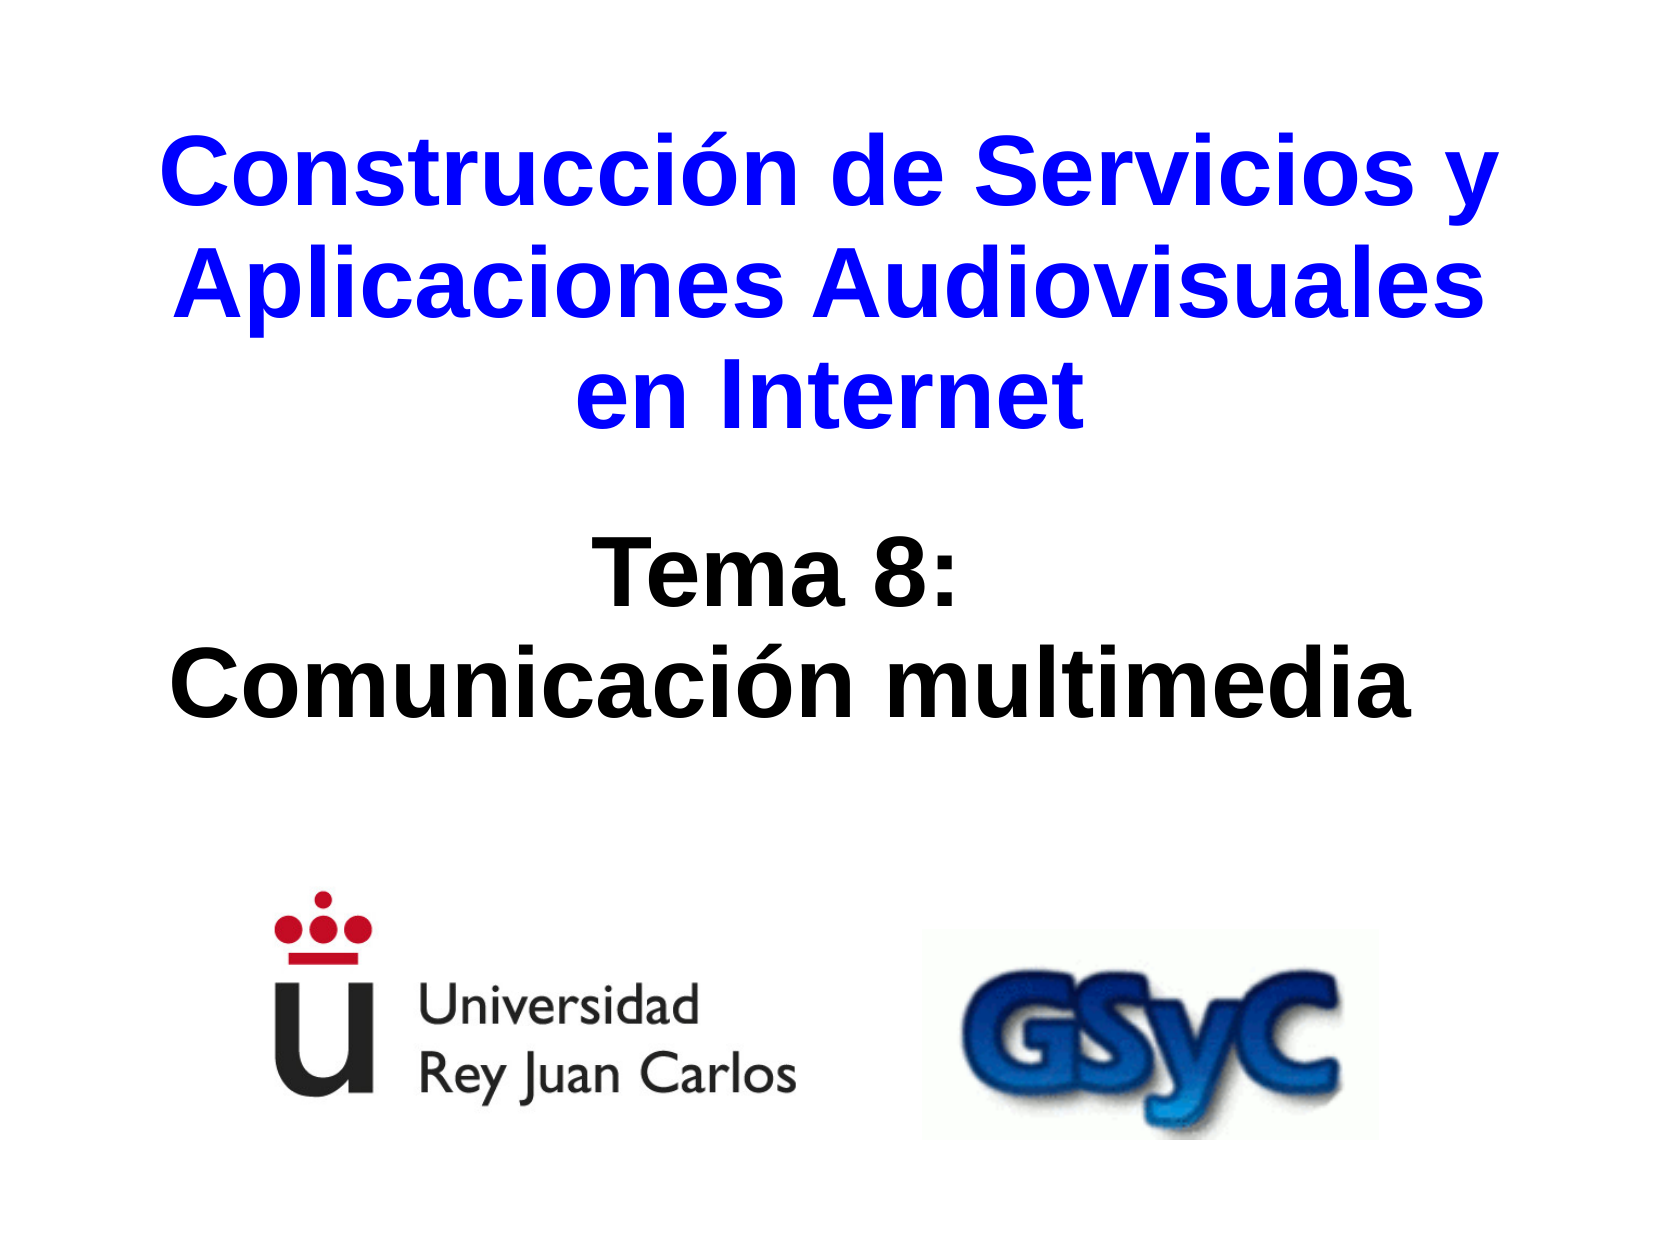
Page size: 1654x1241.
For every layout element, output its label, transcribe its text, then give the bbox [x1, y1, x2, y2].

title Tema 8: Comunicación multimedia [105, 515, 1476, 740]
title Construcción de Servicios y Aplicaciones Audiovisuales en Internet [144, 114, 1516, 451]
picture [240, 869, 824, 1126]
picture [922, 929, 1379, 1141]
